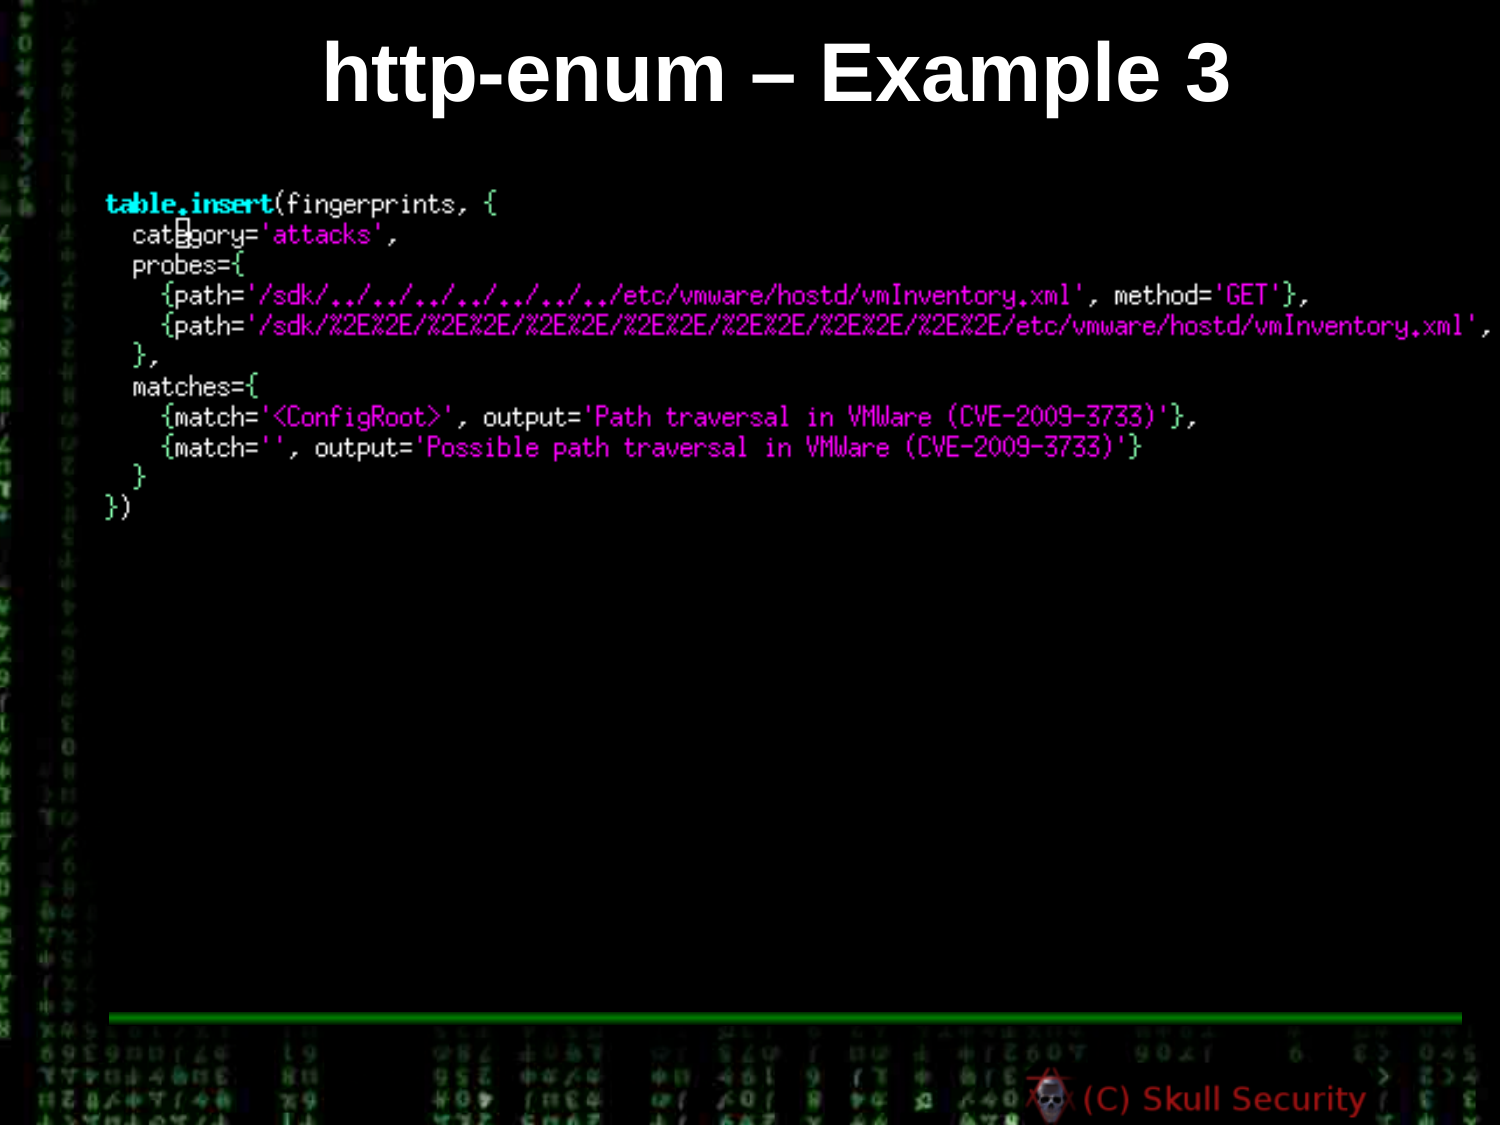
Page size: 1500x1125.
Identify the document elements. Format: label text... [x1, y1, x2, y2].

title http-enum – Example 3 [103, 5, 1450, 131]
picture [0, 0, 1500, 1125]
